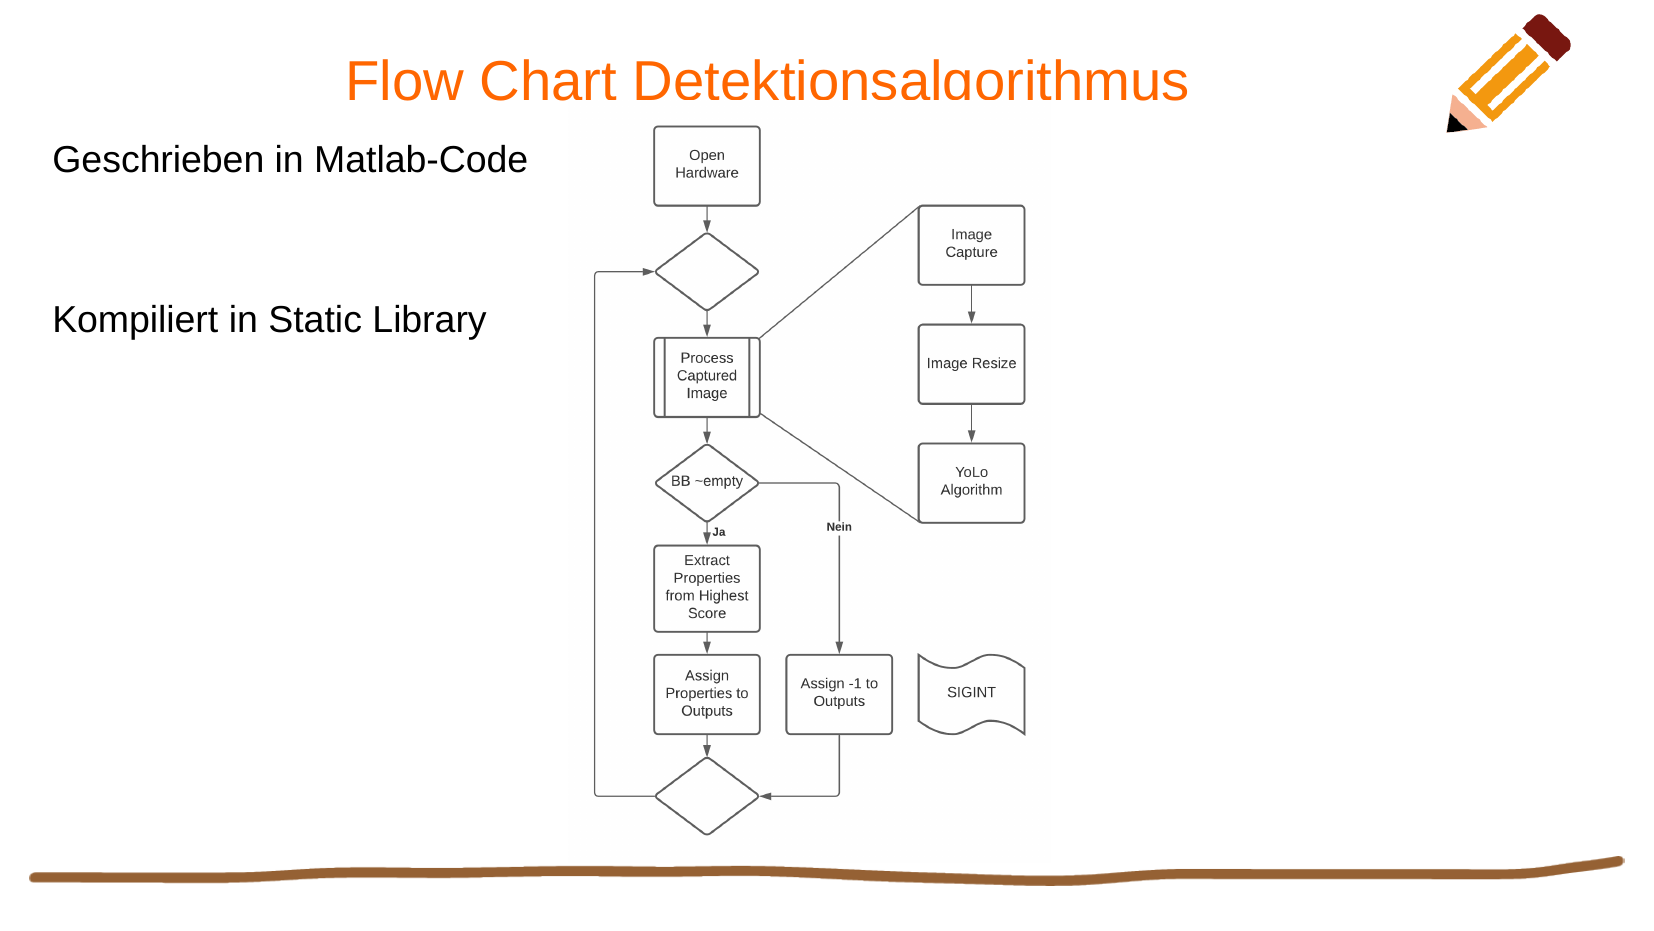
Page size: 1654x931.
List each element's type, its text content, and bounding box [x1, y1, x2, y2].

picture [1446, 14, 1571, 133]
title Flow Chart Detektionsalgorithmus [88, 29, 1447, 133]
picture [29, 100, 1625, 886]
text_box Kompiliert in Static Library [37, 291, 502, 349]
text_box Geschrieben in Matlab-Code [37, 130, 544, 188]
